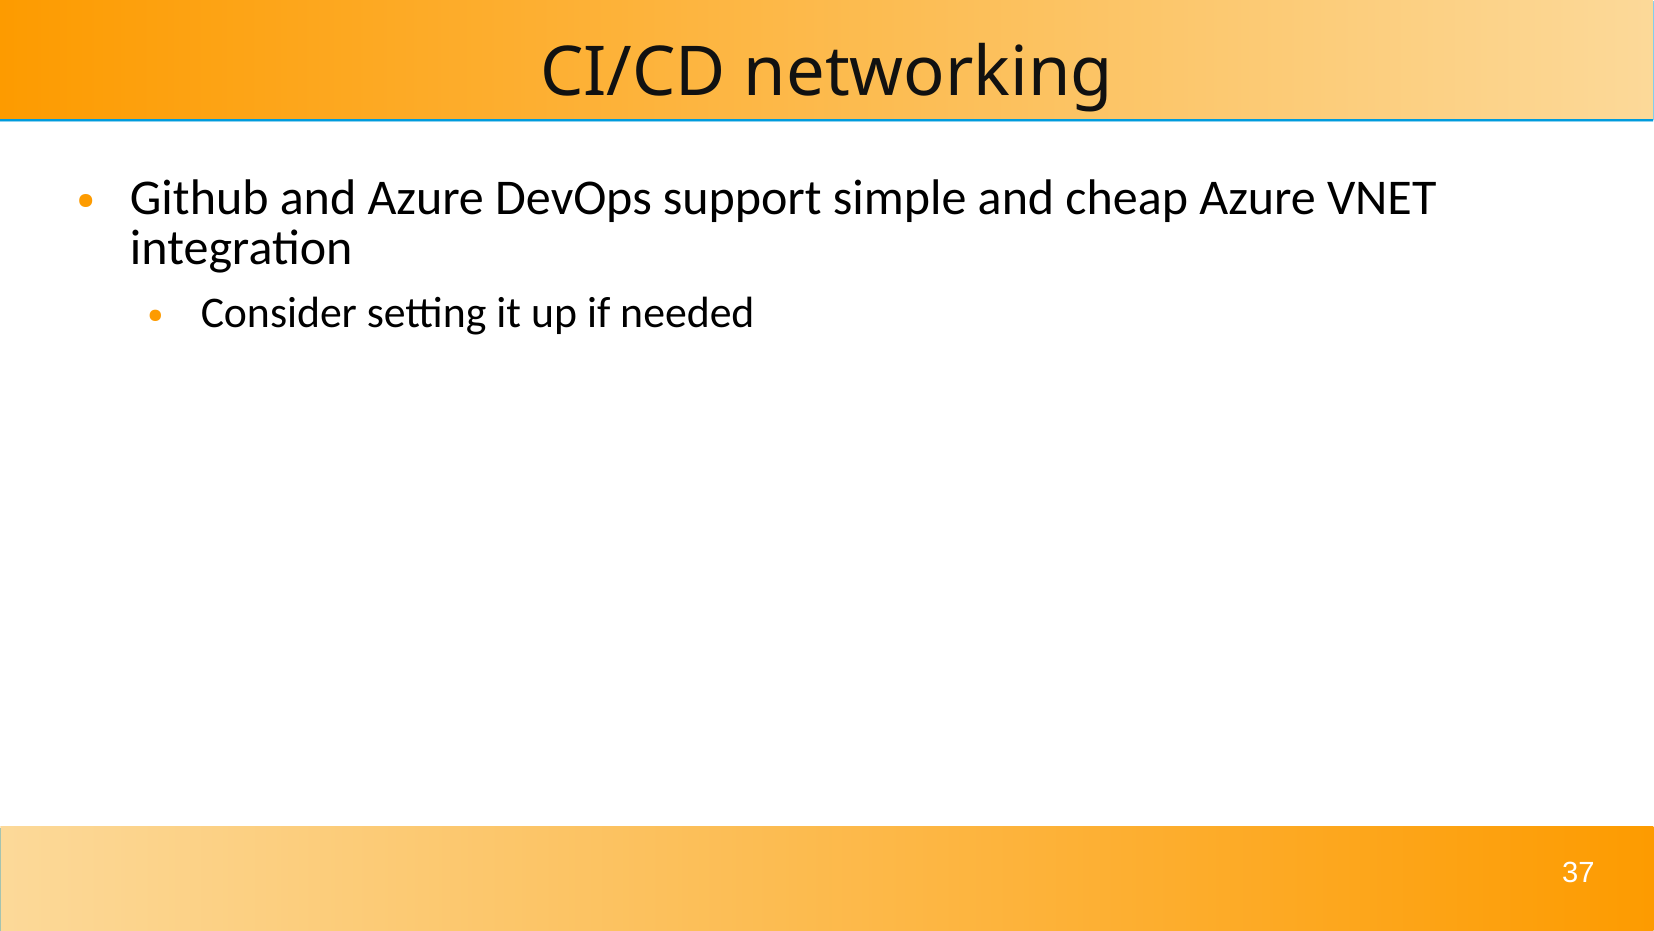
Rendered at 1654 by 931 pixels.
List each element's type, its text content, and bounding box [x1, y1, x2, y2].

list Github and Azure DevOps support simple and cheap Azure VNET integration Consider setting it up if needed [59, 177, 1595, 768]
title CI/CD networking [59, 26, 1595, 111]
title Networking [1101, 827, 1105, 930]
